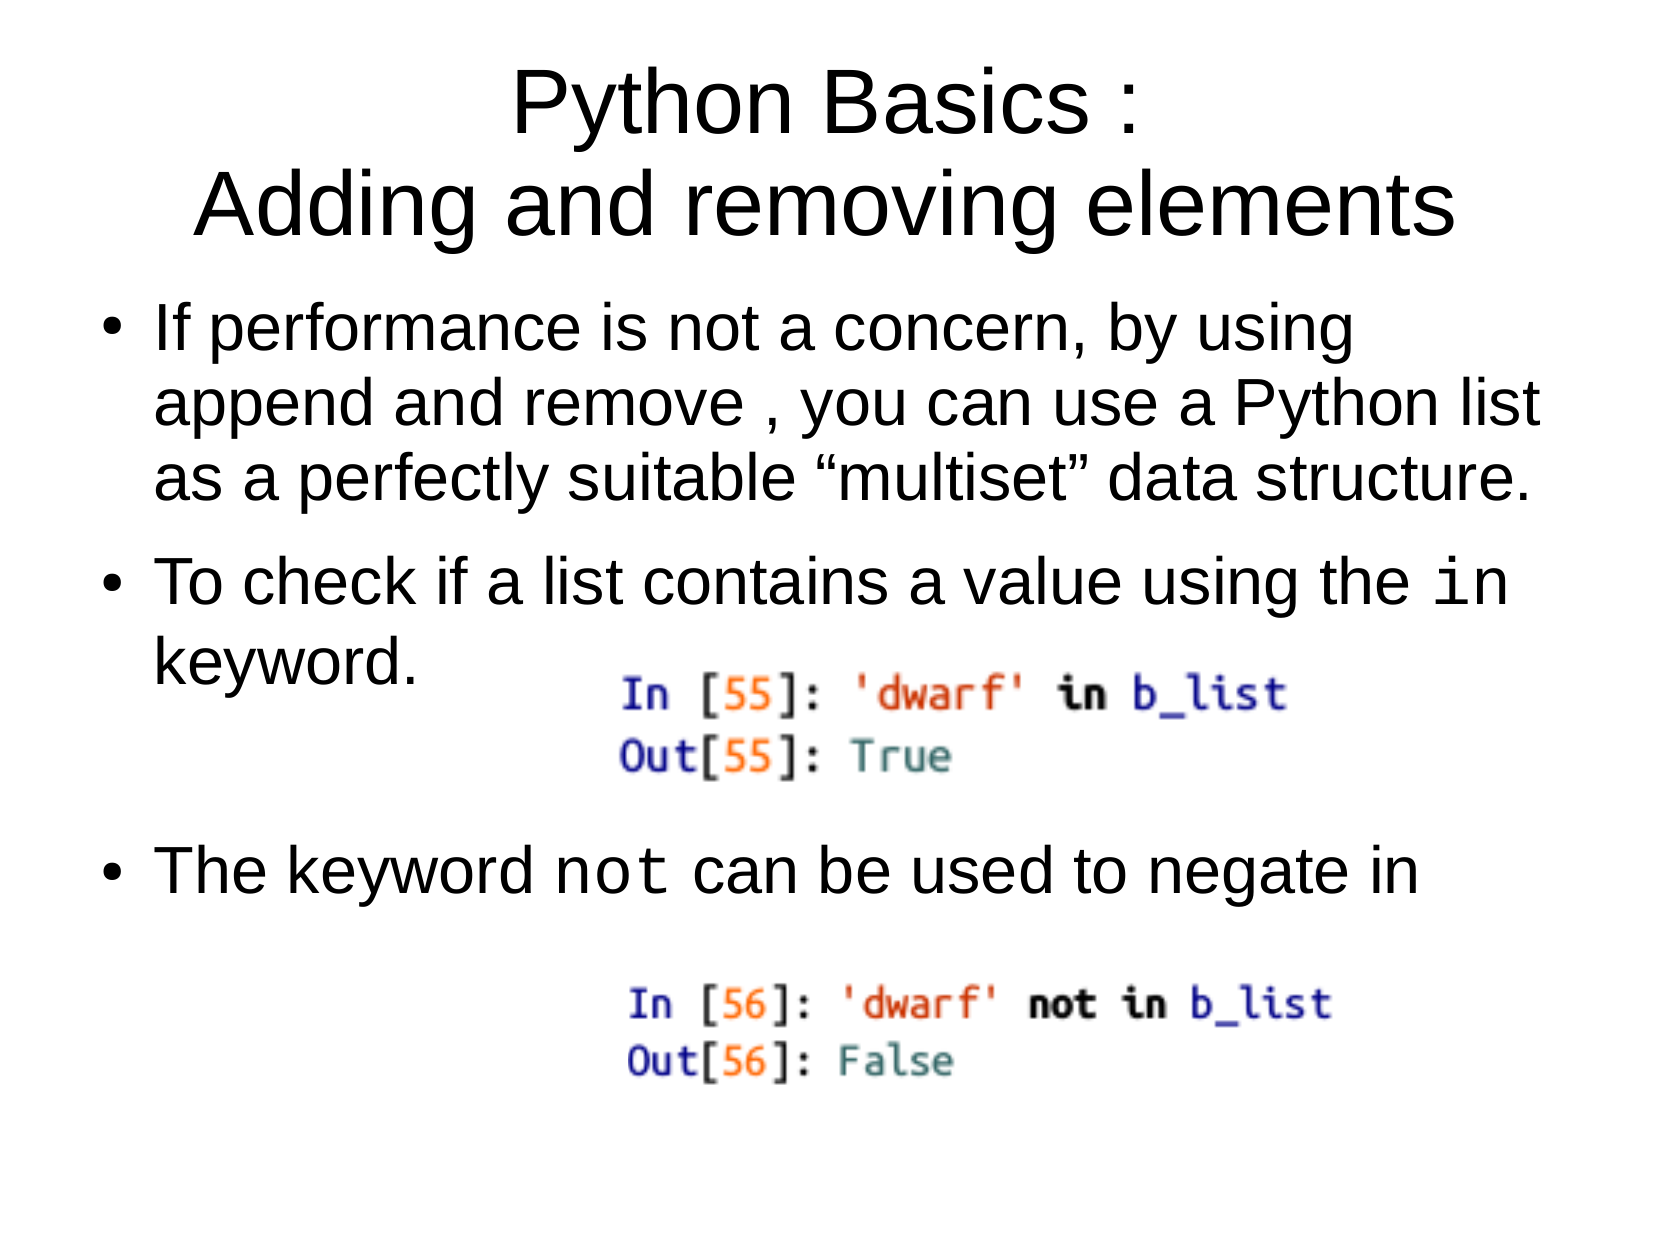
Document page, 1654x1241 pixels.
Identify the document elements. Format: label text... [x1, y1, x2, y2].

picture [596, 667, 1353, 785]
picture [628, 979, 1344, 1102]
list If performance is not a concern, by using append and remove , you can use a Python list as a perfectly suitable “multiset” data structure. To check if a list contains a value using the in keyword. The keyword not can be used to negate in [82, 290, 1571, 1010]
title Python Basics : Adding and removing elements [82, 49, 1571, 257]
